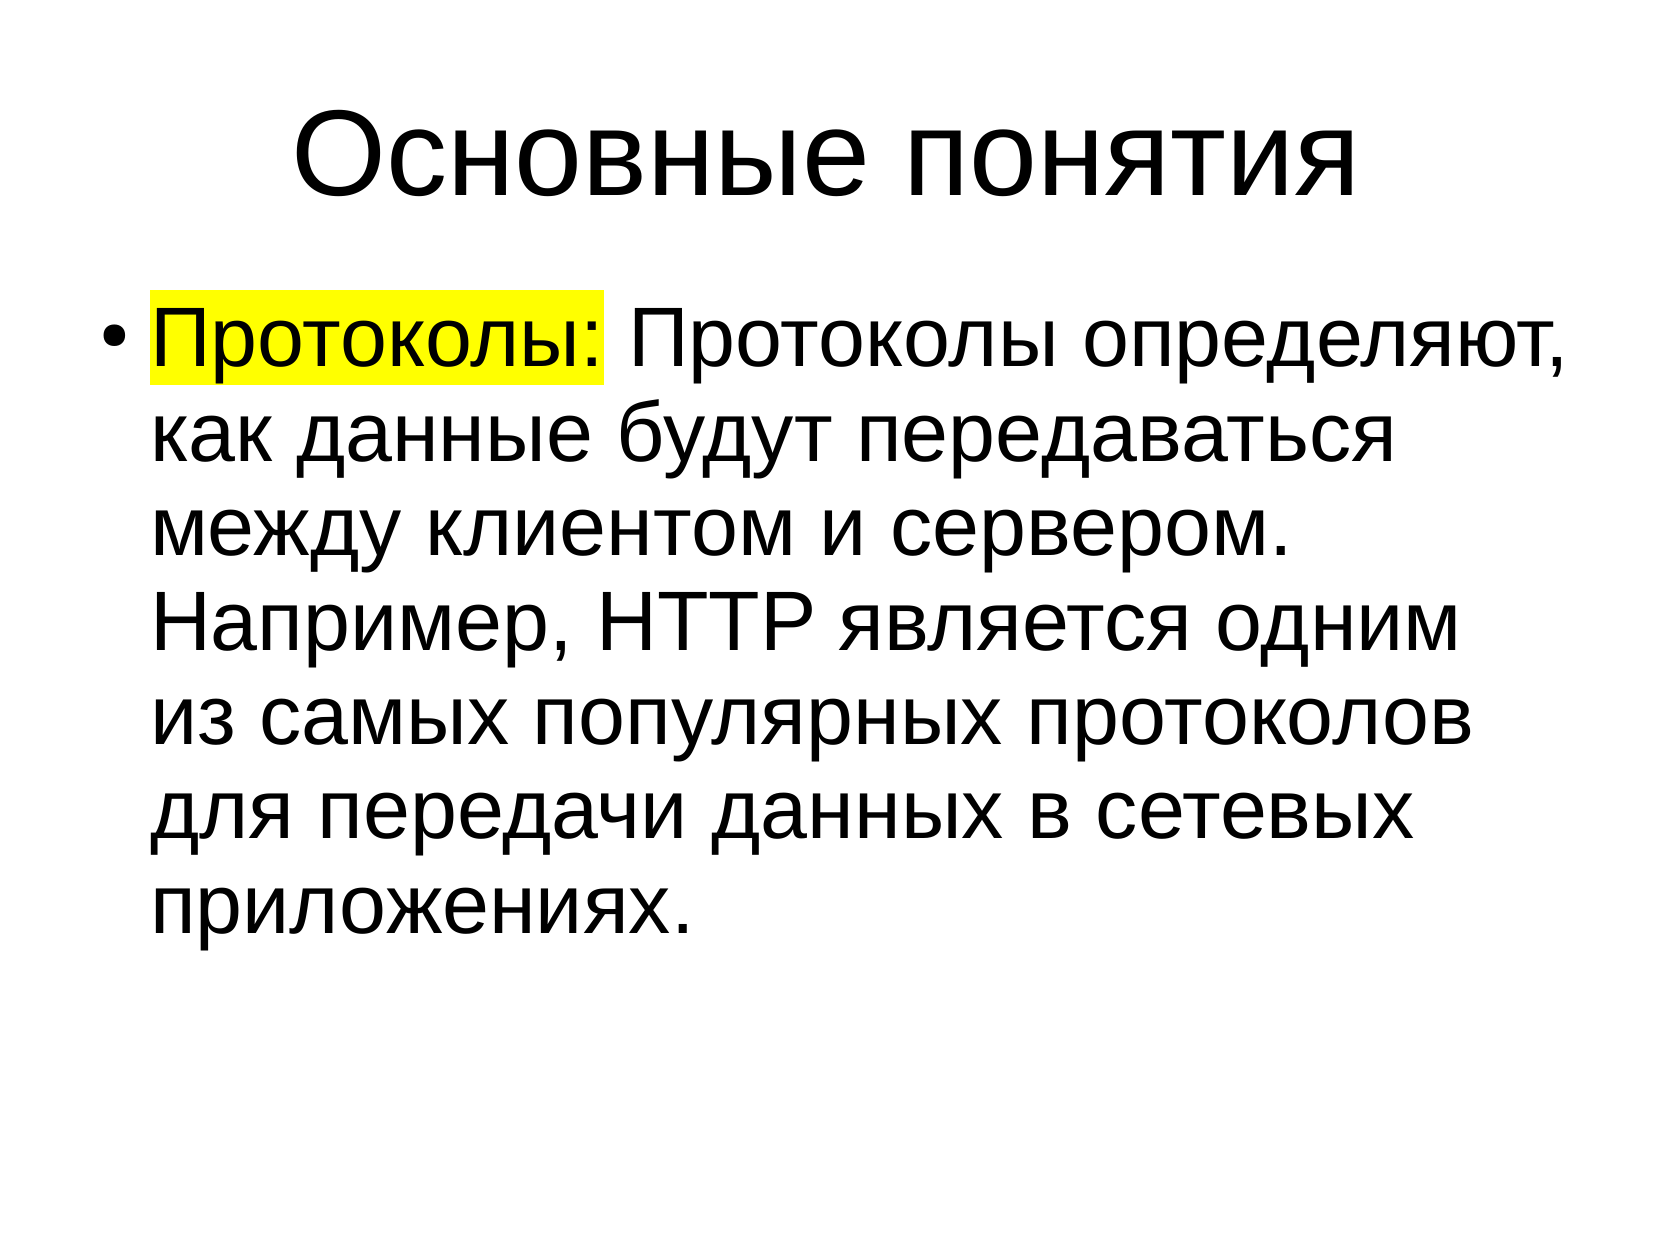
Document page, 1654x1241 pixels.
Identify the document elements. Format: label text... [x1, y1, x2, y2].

title Основные понятия [82, 49, 1571, 257]
list Протоколы: Протоколы определяют, как данные будут передаваться между клиентом и сервером. Например, HTTP является одним из самых популярных протоколов для передачи данных в сетевых приложениях. [82, 290, 1571, 1010]
